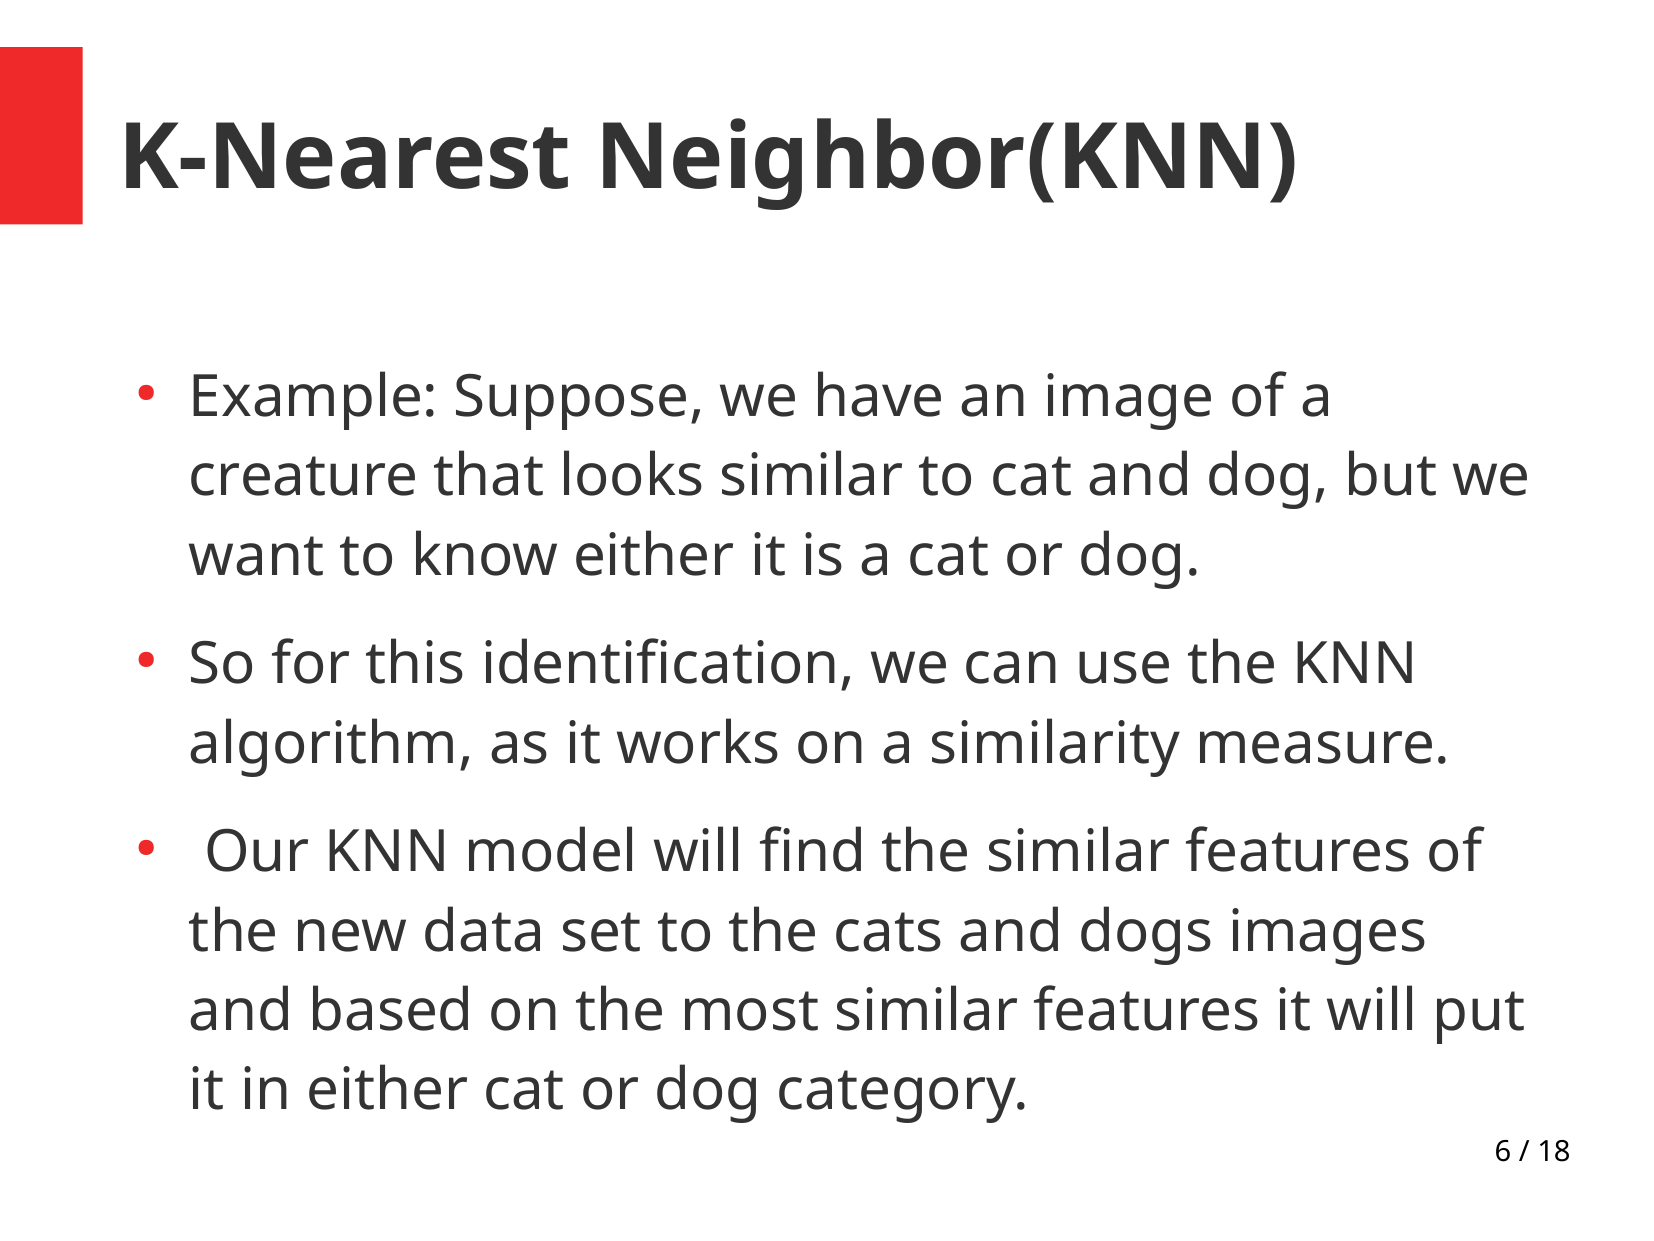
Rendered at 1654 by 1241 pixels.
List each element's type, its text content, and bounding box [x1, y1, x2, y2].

title K-Nearest Neighbor(KNN) [118, 49, 1571, 257]
list Example: Suppose, we have an image of a creature that looks similar to cat and dog, but we want to know either it is a cat or dog. So for this identification, we can use the KNN algorithm, as it works on a similarity measure. Our KNN model will find the similar features of the new data set to the cats and dogs images and based on the most similar features it will put it in either cat or dog category. [118, 354, 1536, 1074]
